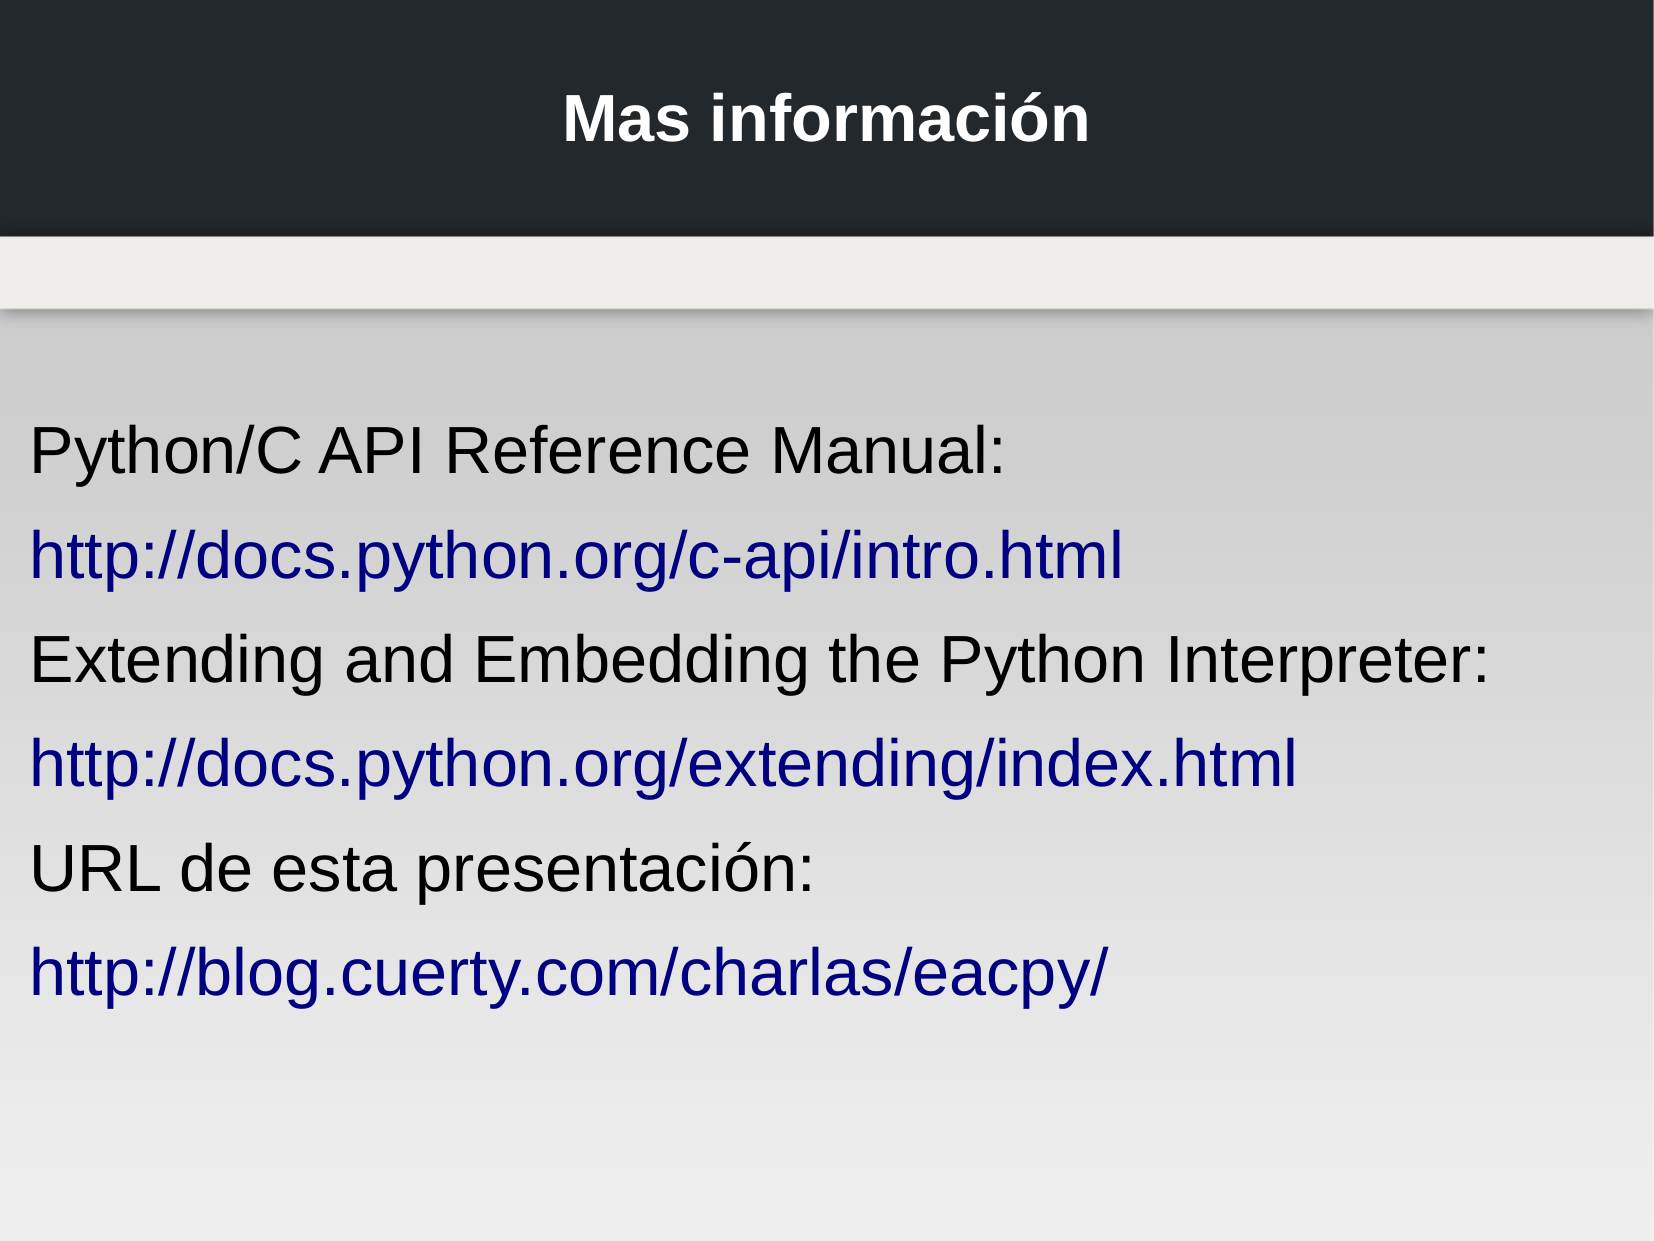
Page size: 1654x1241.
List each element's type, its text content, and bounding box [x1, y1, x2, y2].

list Python/C API Reference Manual: http://docs.python.org/c-api/intro.html Extending and Embedding the Python Interpreter: http://docs.python.org/extending/index.html URL de esta presentación: http://blog.cuerty.com/charlas/eacpy/ [29, 413, 1625, 1182]
title Mas información [0, 0, 1654, 237]
picture [0, 237, 1654, 1241]
